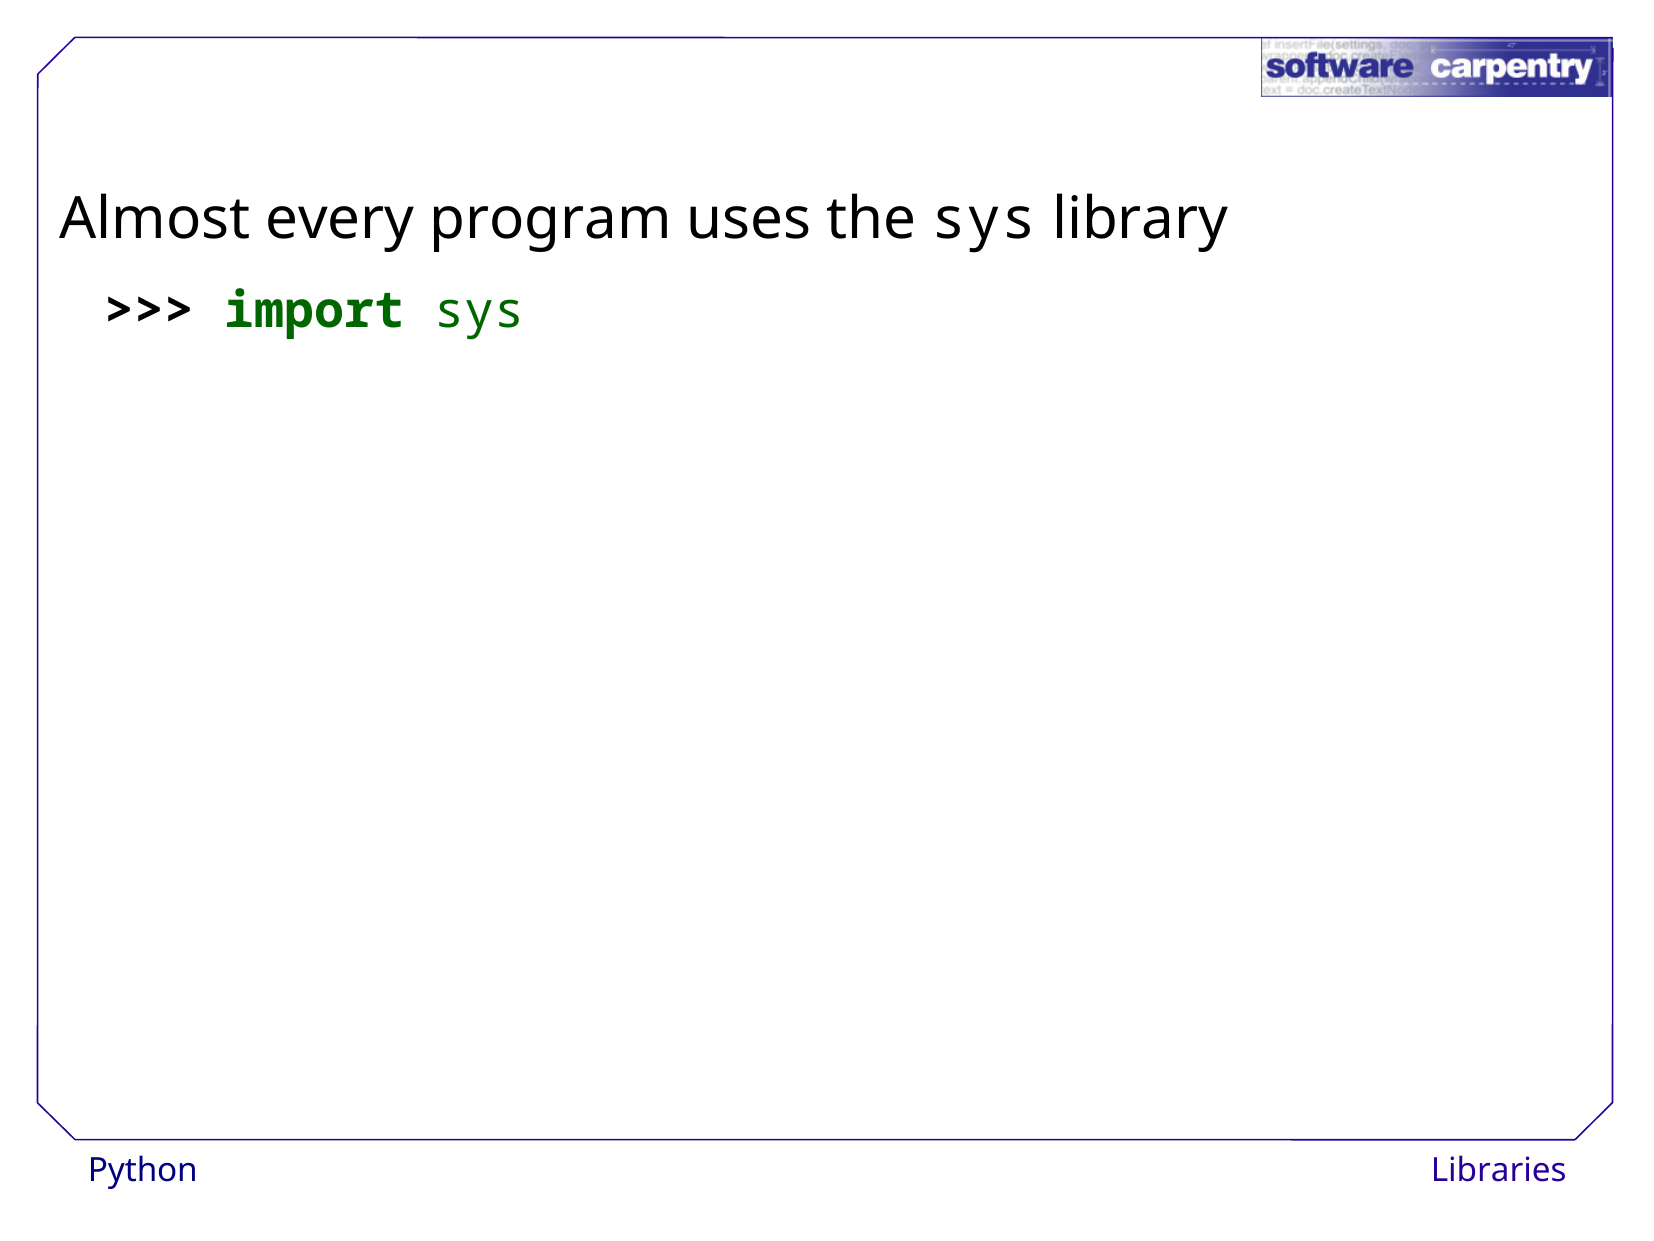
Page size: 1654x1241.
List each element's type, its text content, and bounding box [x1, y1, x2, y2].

text_box >>> import sys [89, 270, 1517, 1093]
picture [1261, 39, 1613, 97]
text_box Almost every program uses the sys library [44, 138, 1394, 259]
